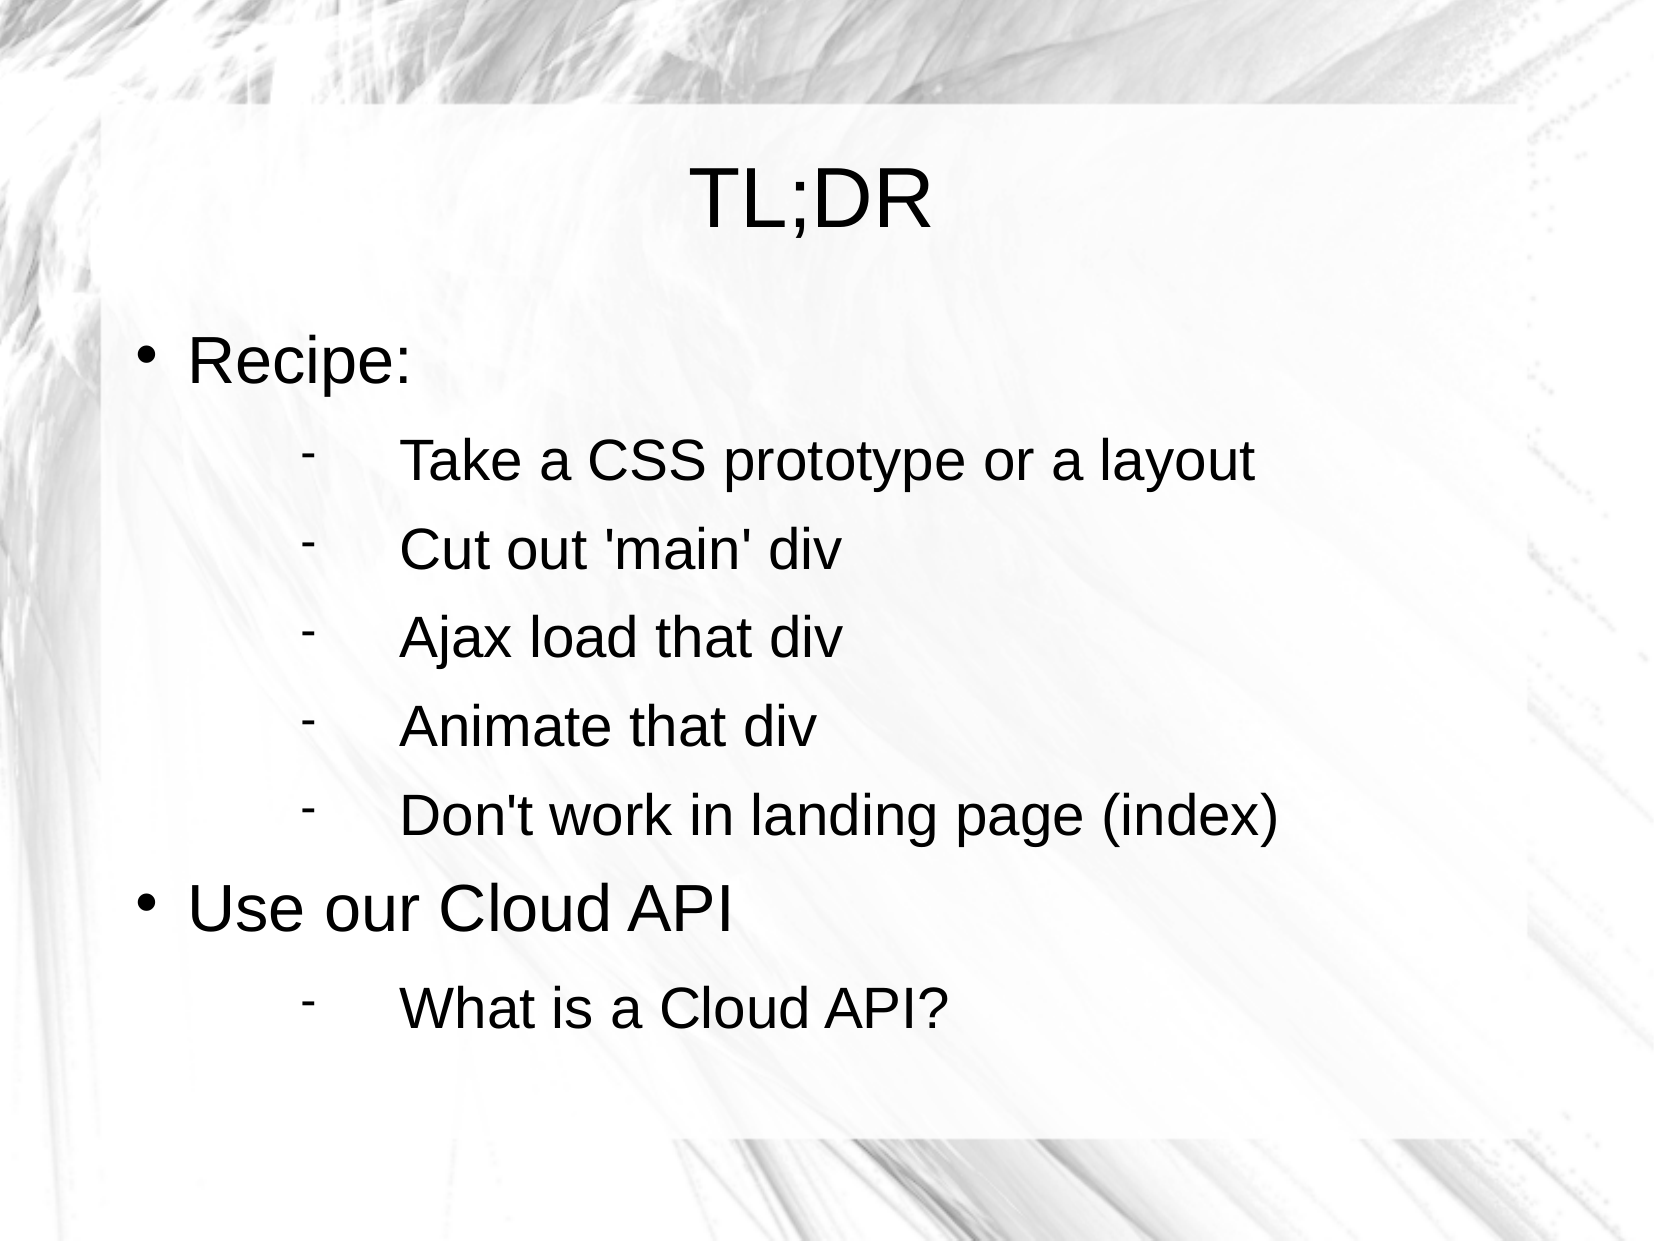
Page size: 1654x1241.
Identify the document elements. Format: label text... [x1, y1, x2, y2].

title TL;DR [118, 112, 1506, 281]
picture [0, 0, 1654, 1241]
list Recipe: Take a CSS prototype or a layout Cut out 'main' div Ajax load that div Animate that div Don't work in landing page (index) Use our Cloud API What is a Cloud API? [118, 319, 1571, 1042]
